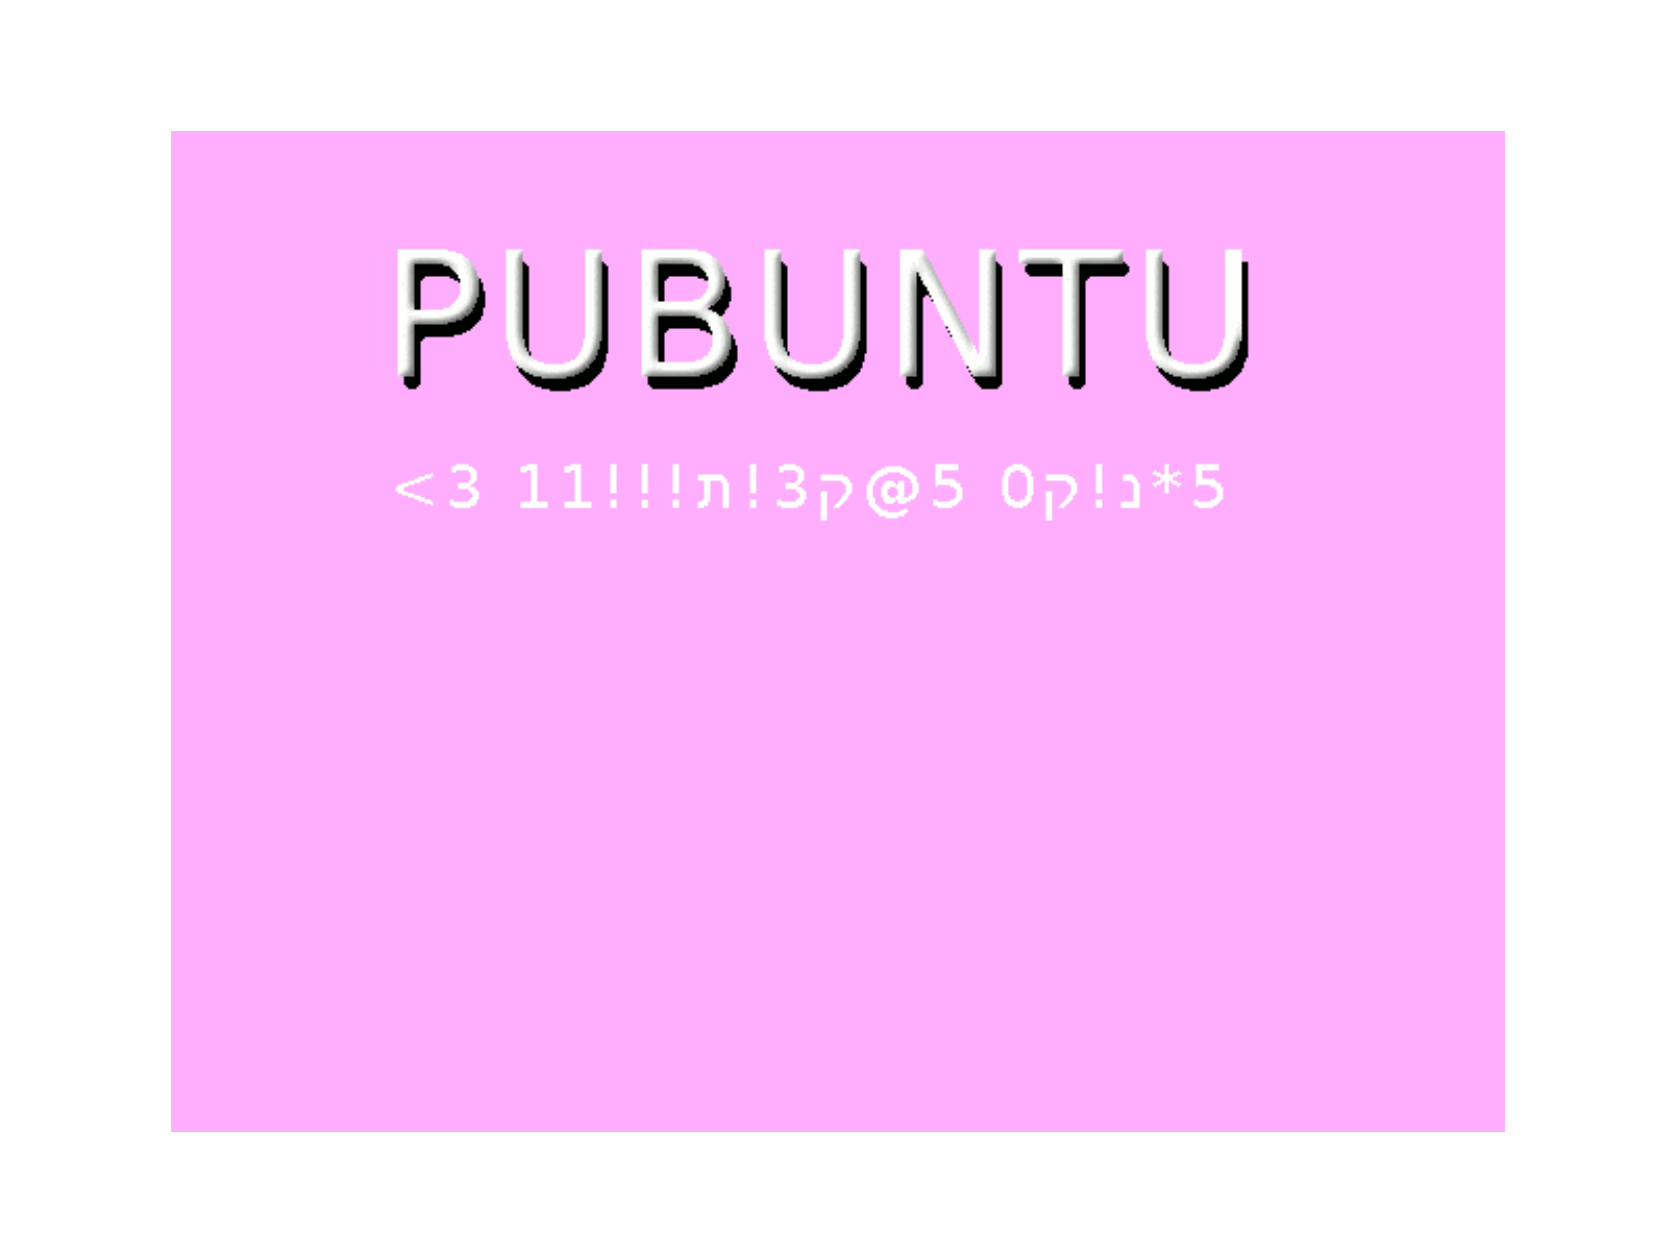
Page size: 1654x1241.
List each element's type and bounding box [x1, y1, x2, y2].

picture [171, 131, 1505, 1132]
